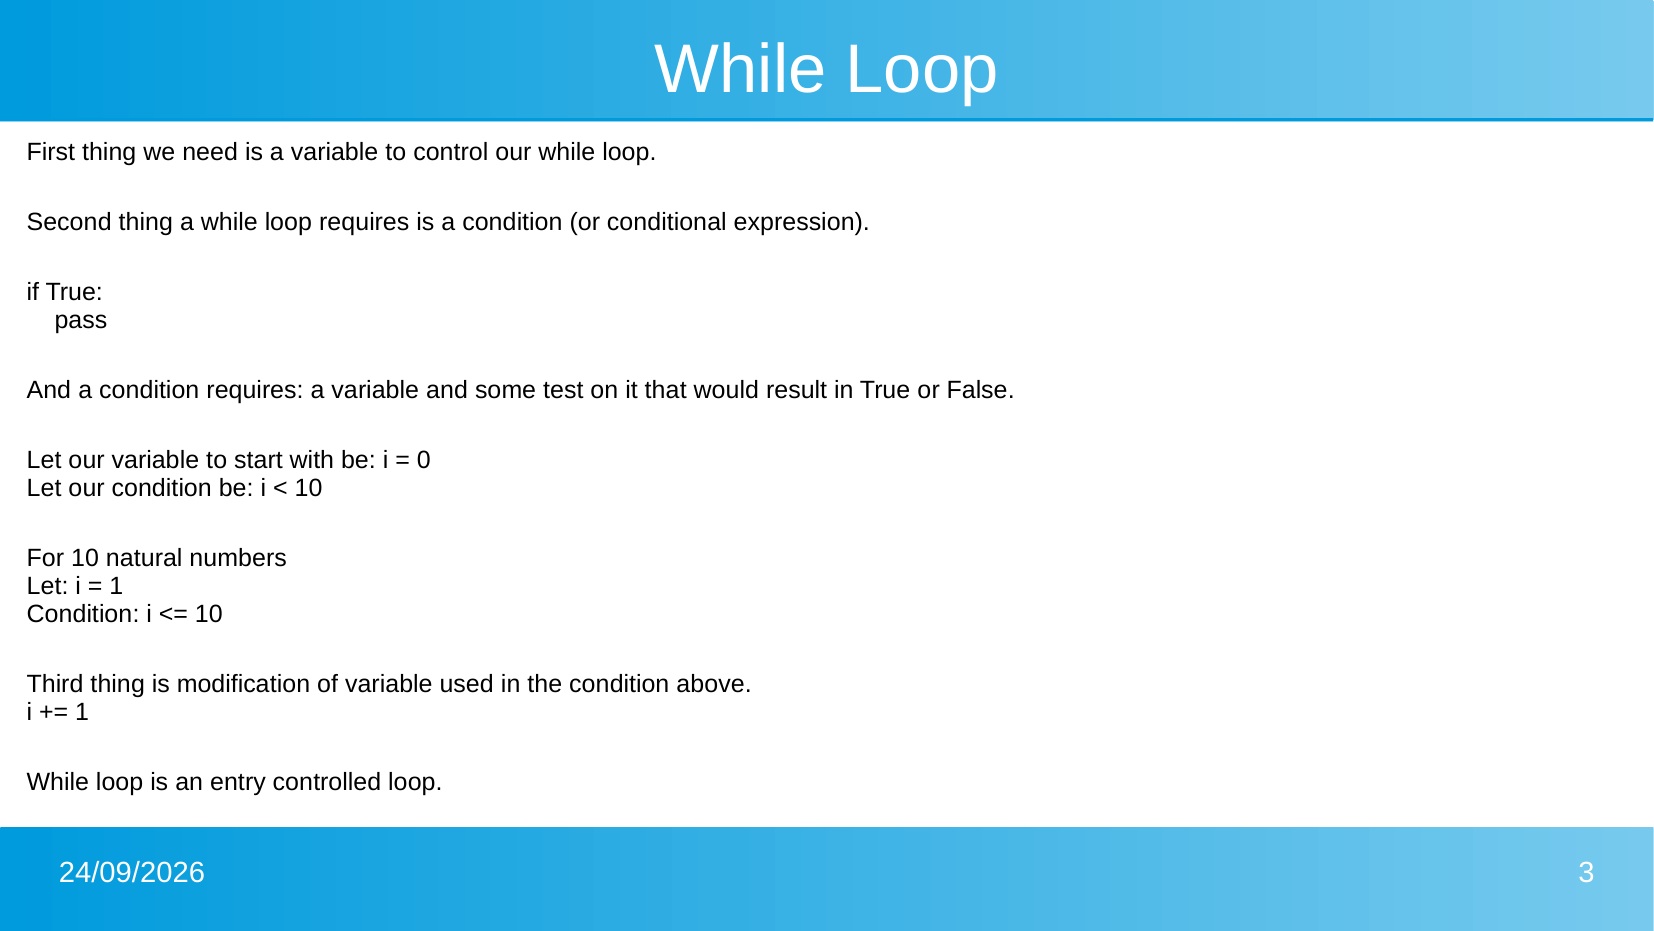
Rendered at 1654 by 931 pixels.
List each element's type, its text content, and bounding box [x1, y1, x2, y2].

text_box First thing we need is a variable to control our while loop. Second thing a while loop requires is a condition (or conditional expression). if True: pass And a condition requires: a variable and some test on it that would result in True or False. Let our variable to start with be: i = 0 Let our condition be: i < 10 For 10 natural numbers Let: i = 1 Condition: i <= 10 Third thing is modification of variable used in the condition above. i += 1 While loop is an entry controlled loop. [11, 130, 1607, 803]
title While Loop [59, 29, 1595, 108]
